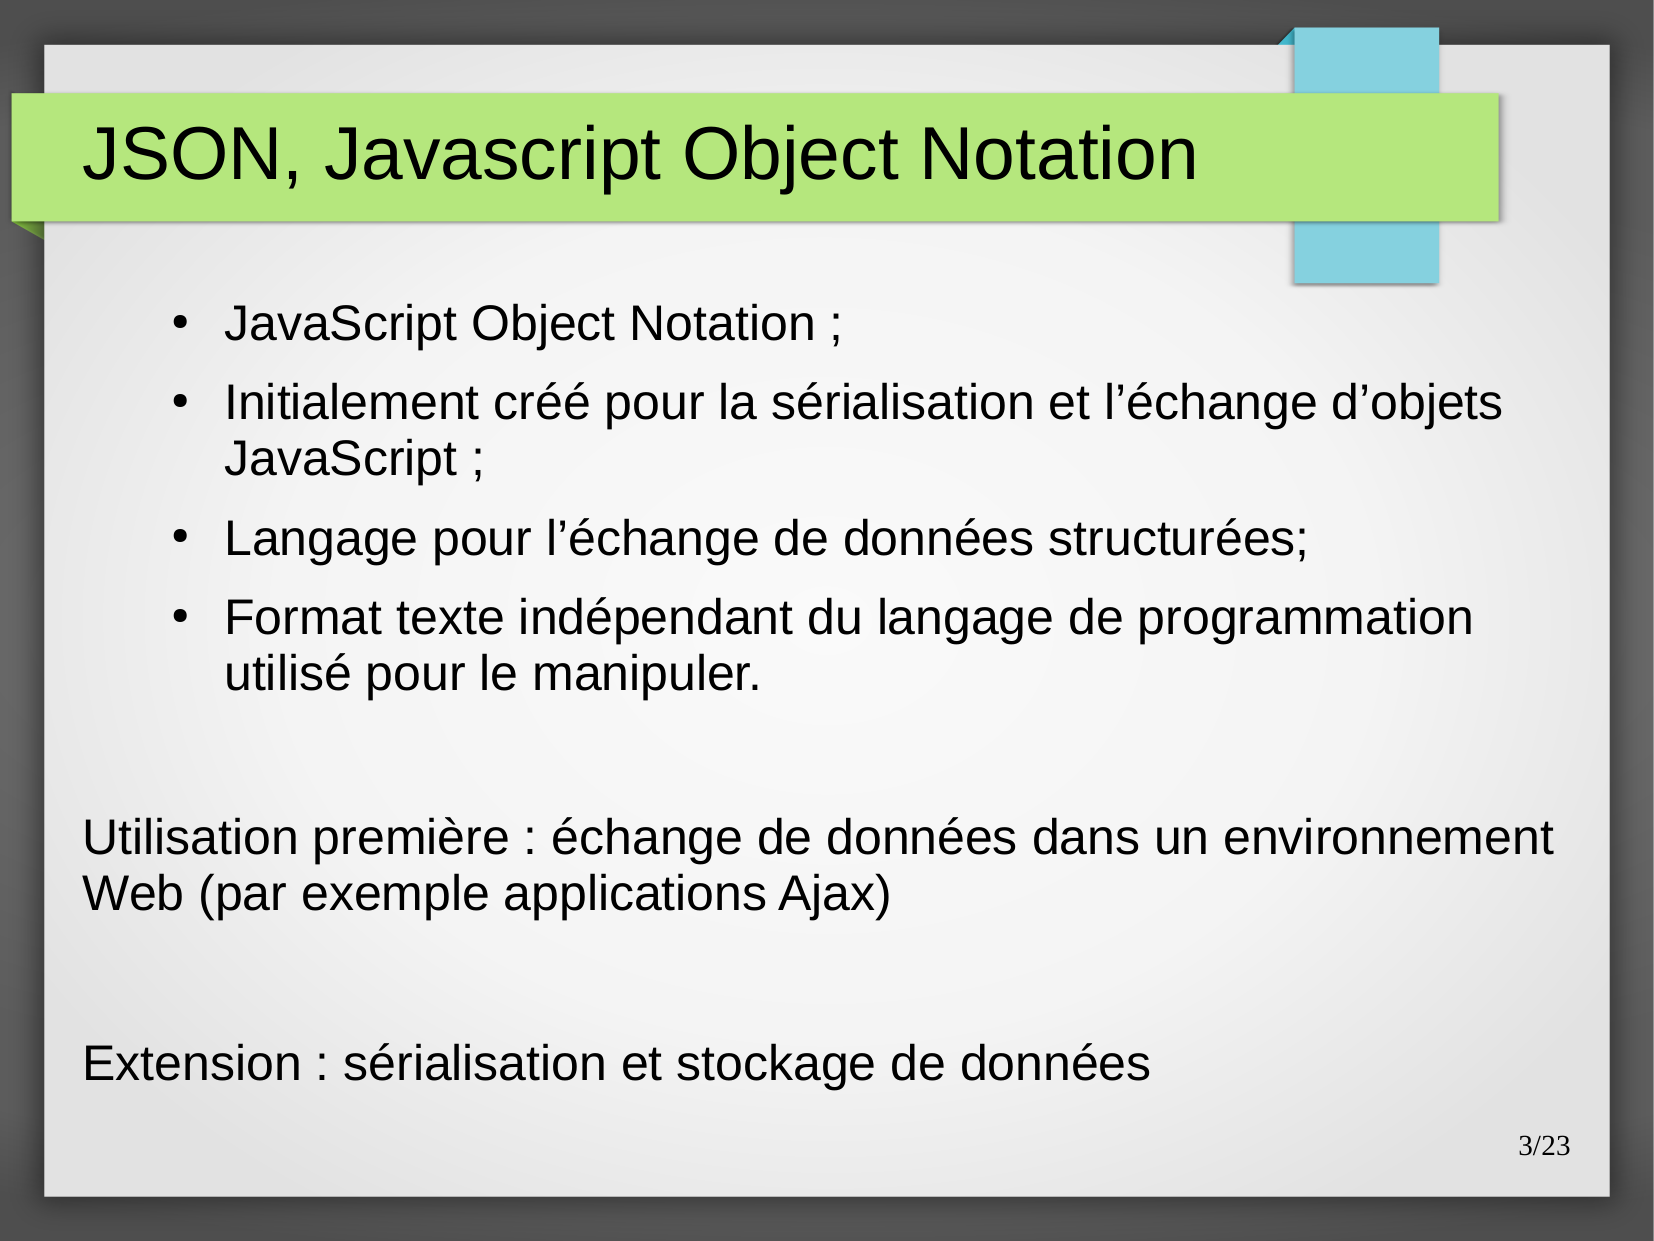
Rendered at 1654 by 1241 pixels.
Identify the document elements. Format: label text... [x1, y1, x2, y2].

list JavaScript Object Notation ; Initialement créé pour la sérialisation et l’échange d’objets JavaScript ; Langage pour l’échange de données structurées; Format texte indépendant du langage de programmation utilisé pour le manipuler. Utilisation première : échange de données dans un environnement Web (par exemple applications Ajax) Extension : sérialisation et stockage de données [82, 295, 1571, 1015]
title JSON, Javascript Object Notation [82, 94, 1264, 213]
picture [0, 0, 1654, 1241]
